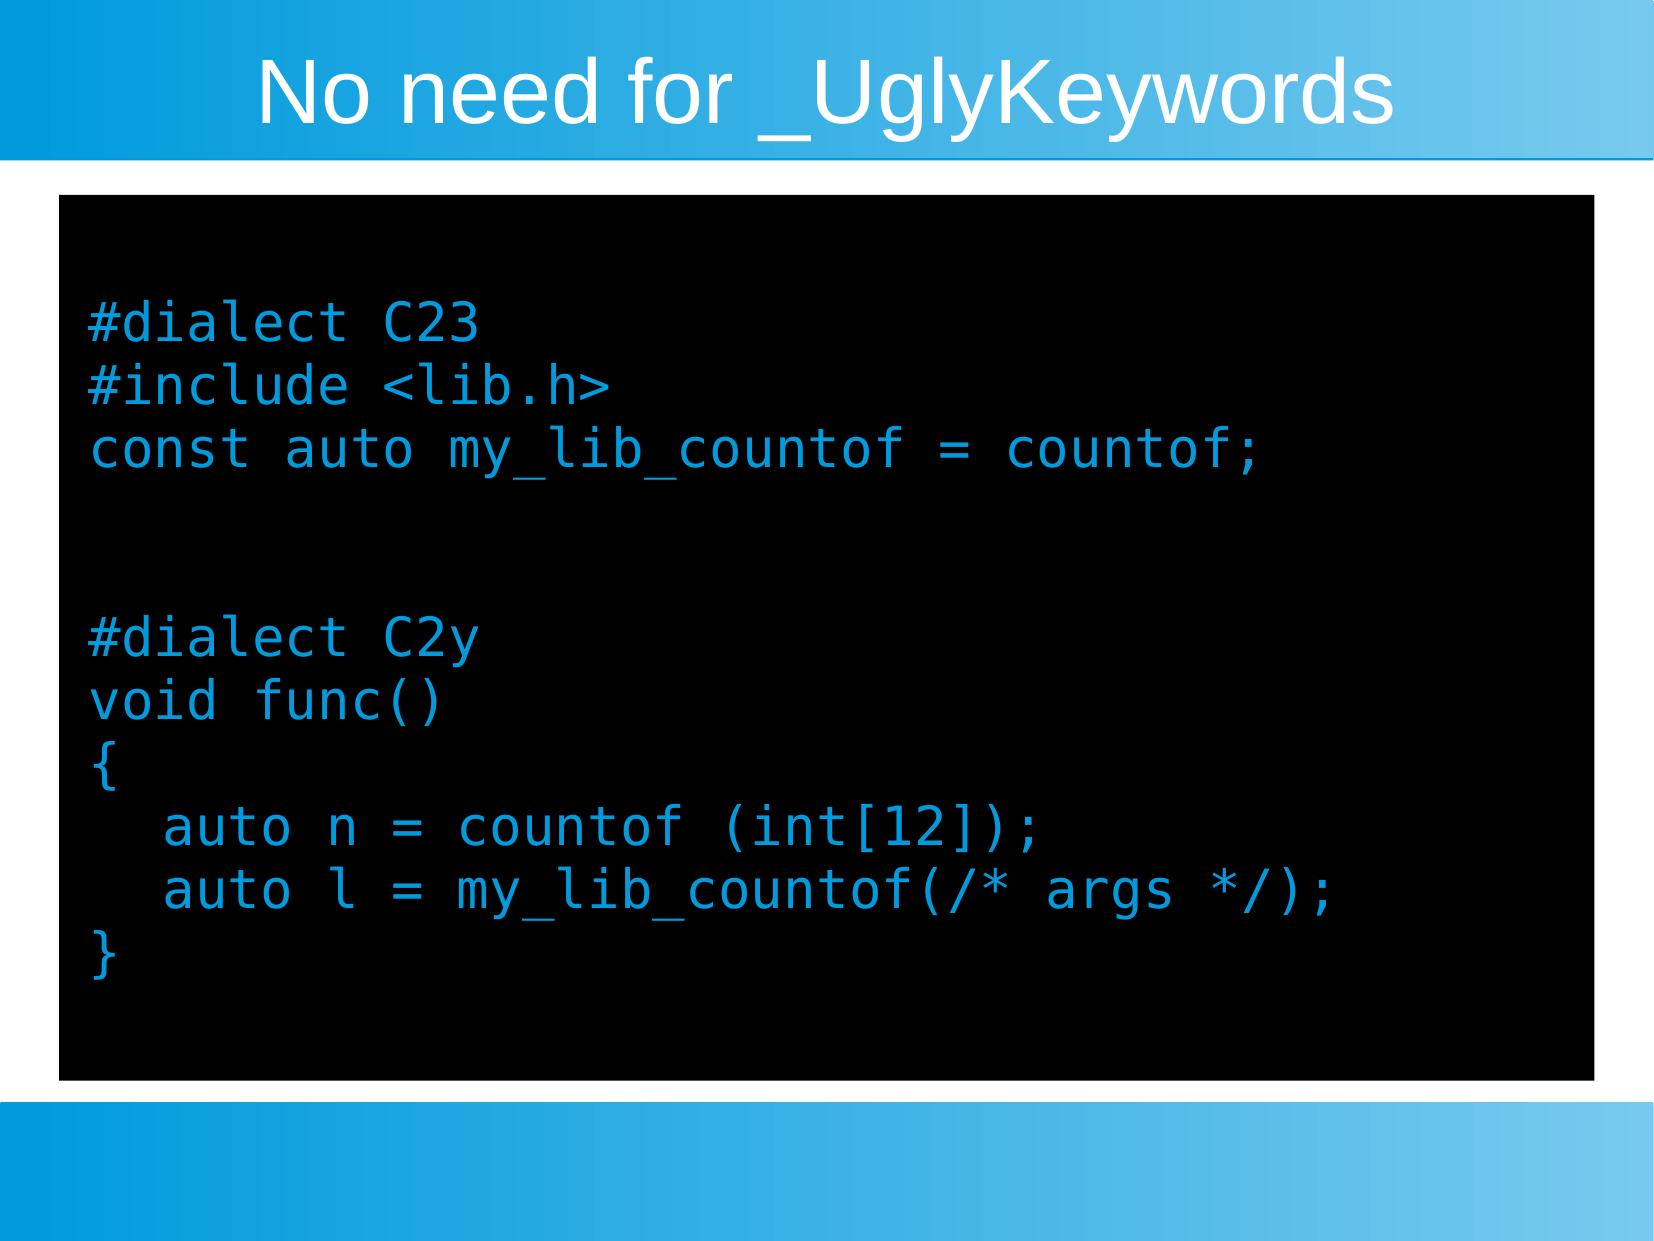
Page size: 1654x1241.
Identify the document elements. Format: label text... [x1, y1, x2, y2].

title No need for _UglyKeywords [59, 39, 1595, 144]
list #dialect C23 #include <lib.h> const auto my_lib_countof = countof; #dialect C2y void func() { auto n = countof (int[12]); auto l = my_lib_countof(/* args */); } [59, 194, 1595, 1081]
